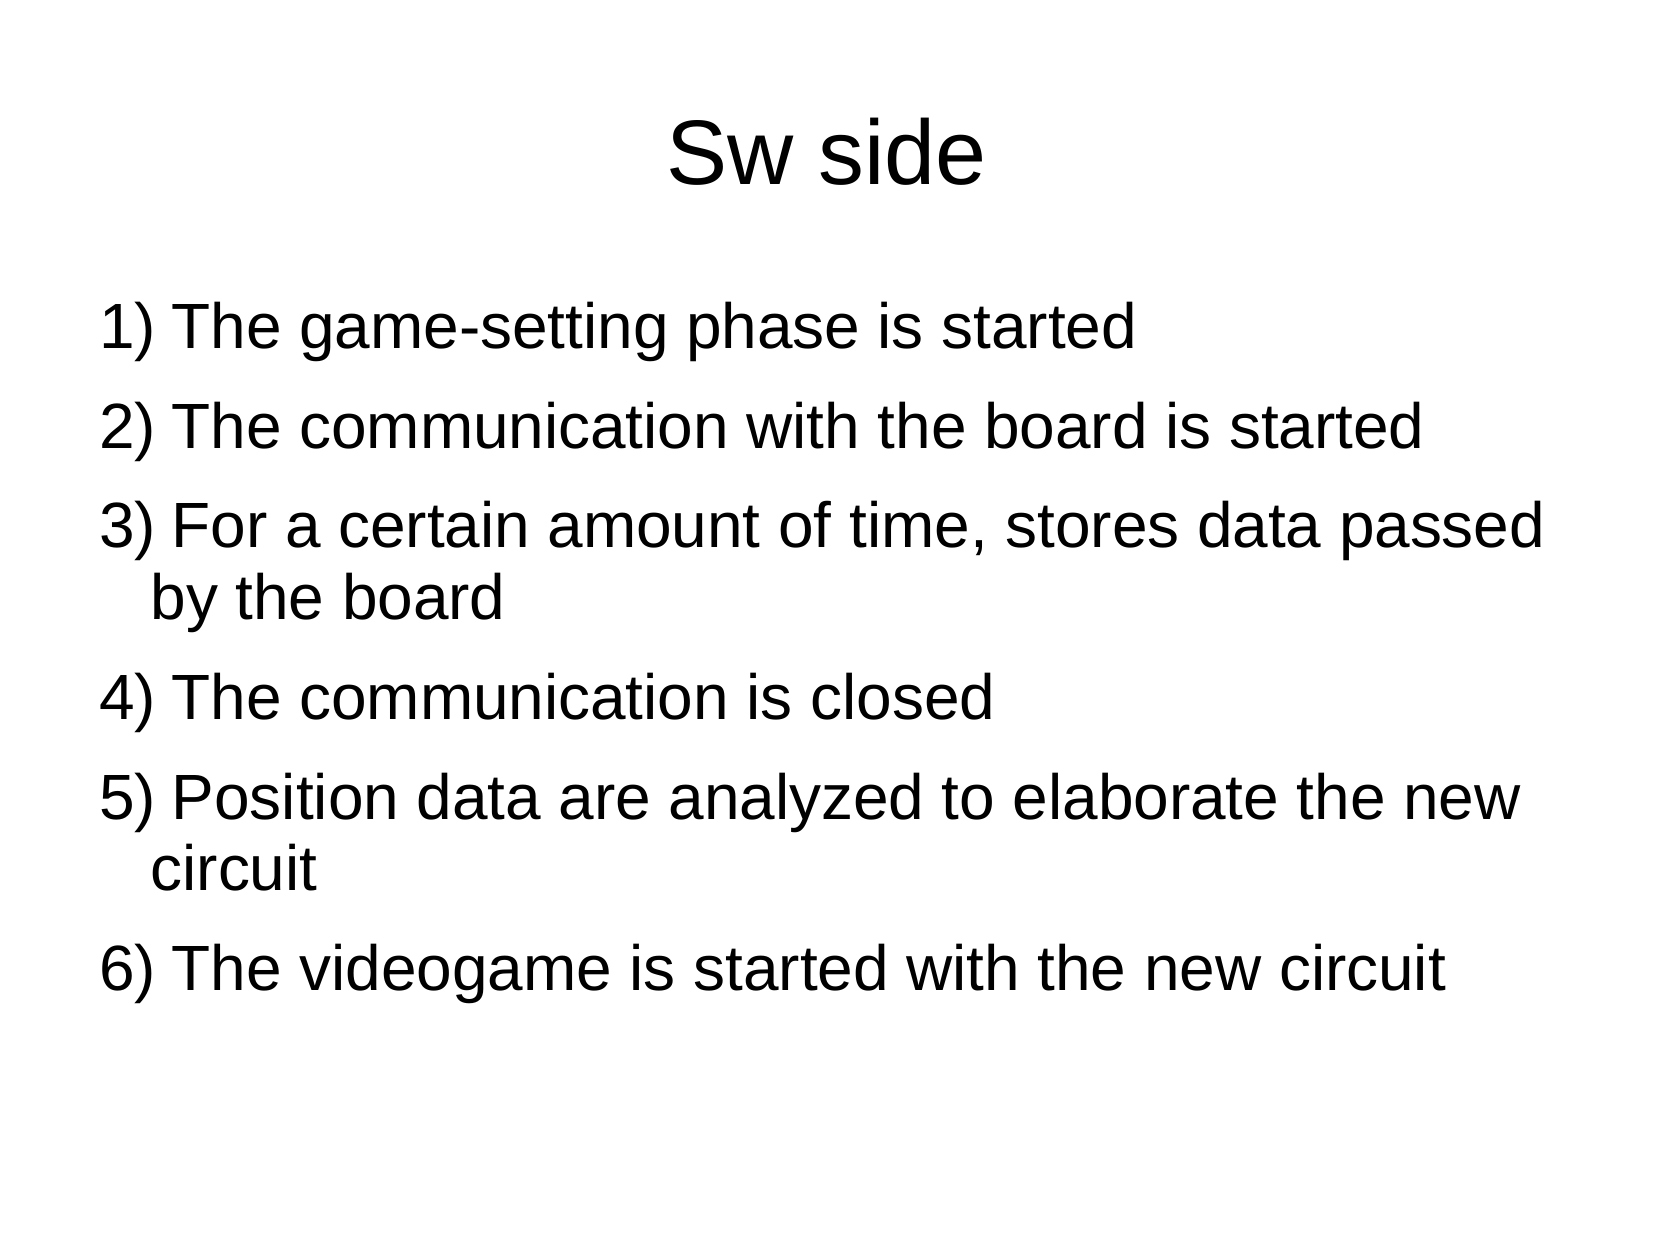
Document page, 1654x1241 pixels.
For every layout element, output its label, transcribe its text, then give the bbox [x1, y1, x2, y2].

list The game-setting phase is started The communication with the board is started For a certain amount of time, stores data passed by the board The communication is closed Position data are analyzed to elaborate the new circuit The videogame is started with the new circuit [82, 290, 1571, 1010]
title Sw side [82, 49, 1571, 257]
